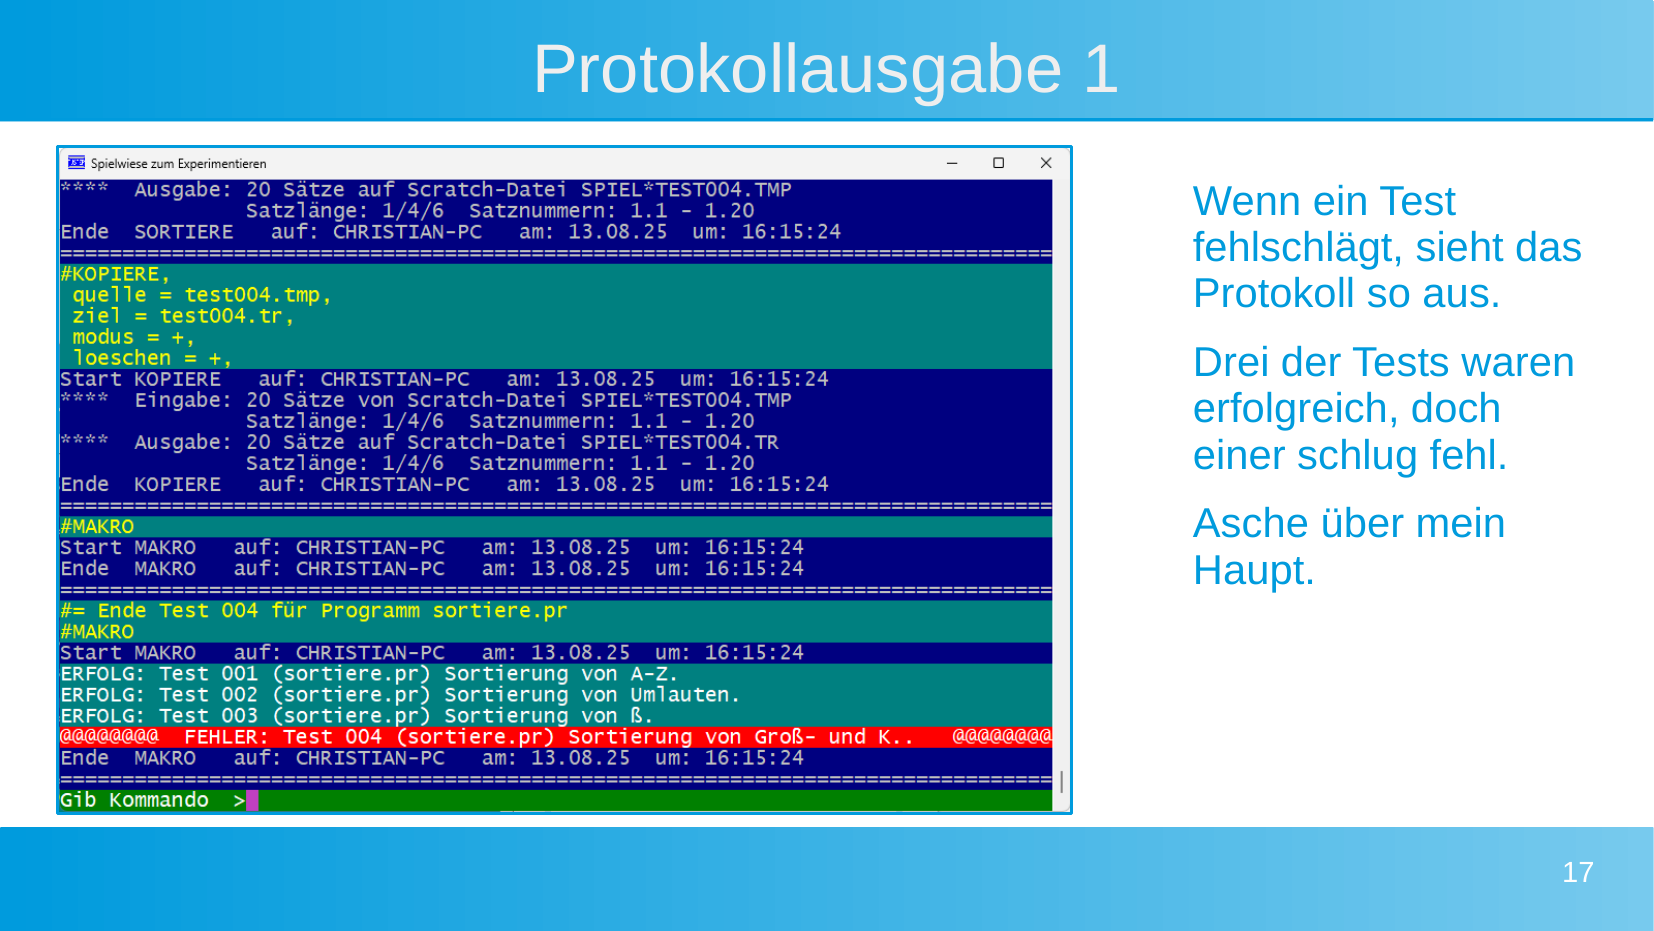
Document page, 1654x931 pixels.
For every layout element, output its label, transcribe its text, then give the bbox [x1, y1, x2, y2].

title Protokollausgabe 1 [59, 29, 1595, 108]
list Wenn ein Test fehlschlägt, sieht das Protokoll so aus. Drei der Tests waren erfolgreich, doch einer schlug fehl. Asche über mein Haupt. [1122, 177, 1596, 768]
picture [60, 149, 1069, 811]
